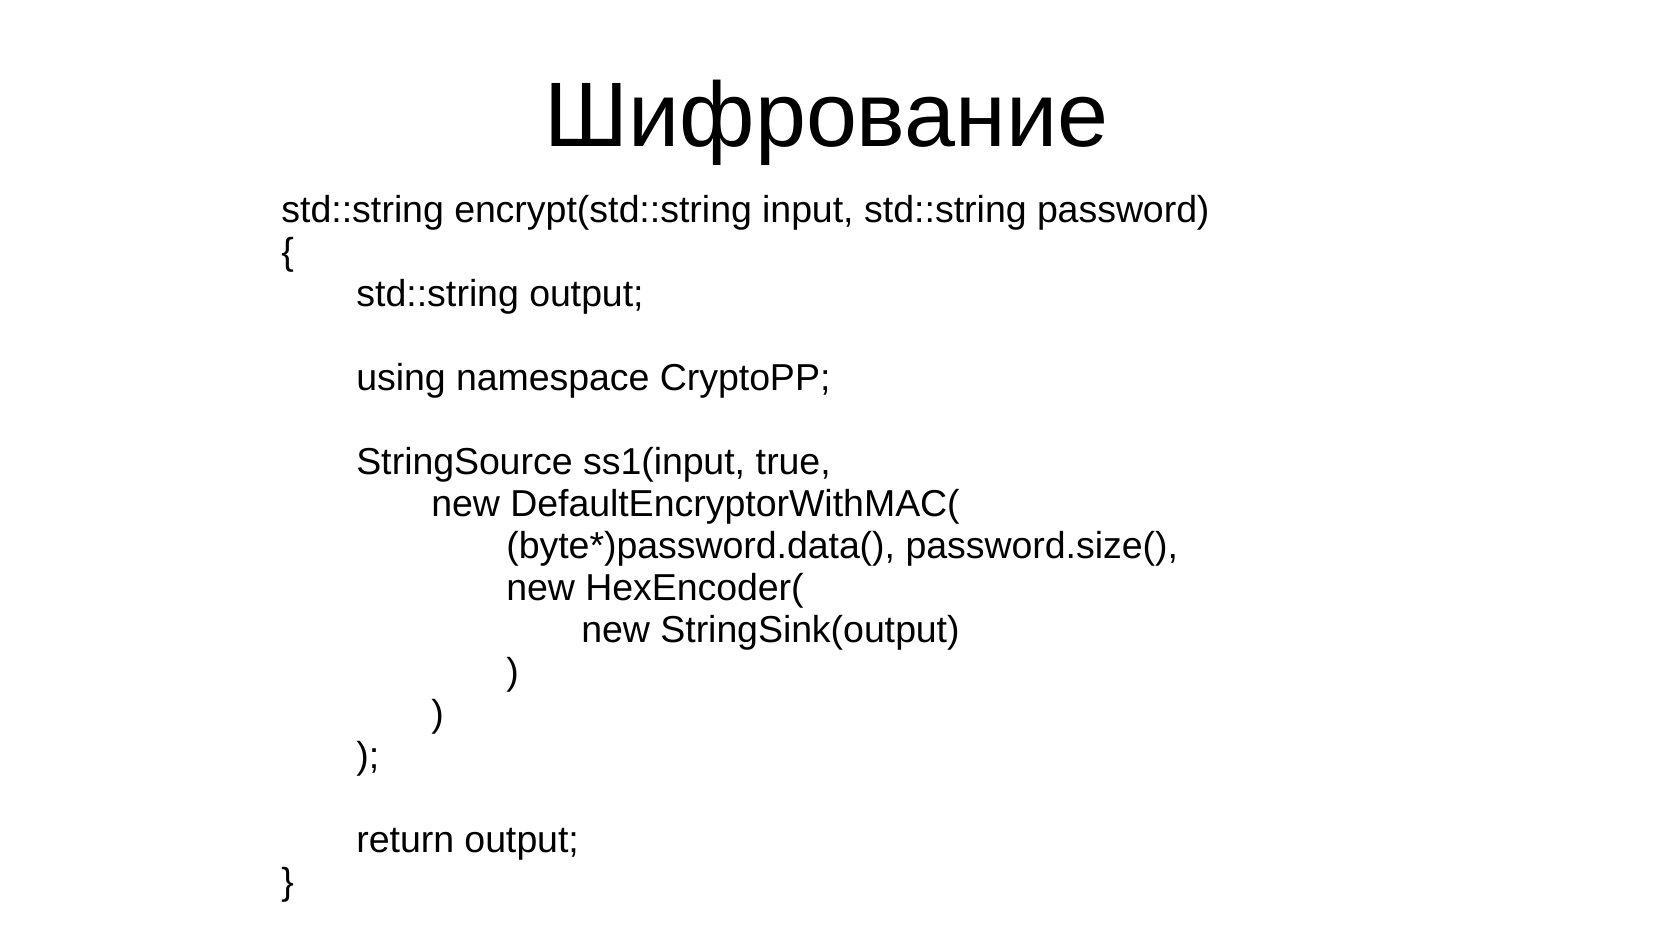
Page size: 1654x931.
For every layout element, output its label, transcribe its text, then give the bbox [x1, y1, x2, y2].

title Шифрование [82, 37, 1571, 193]
text_box std::string encrypt(std::string input, std::string password) { std::string output; using namespace CryptoPP; StringSource ss1(input, true, new DefaultEncryptorWithMAC( (byte*)password.data(), password.size(), new HexEncoder( new StringSink(output) ) ) ); return output; } [266, 181, 1226, 910]
